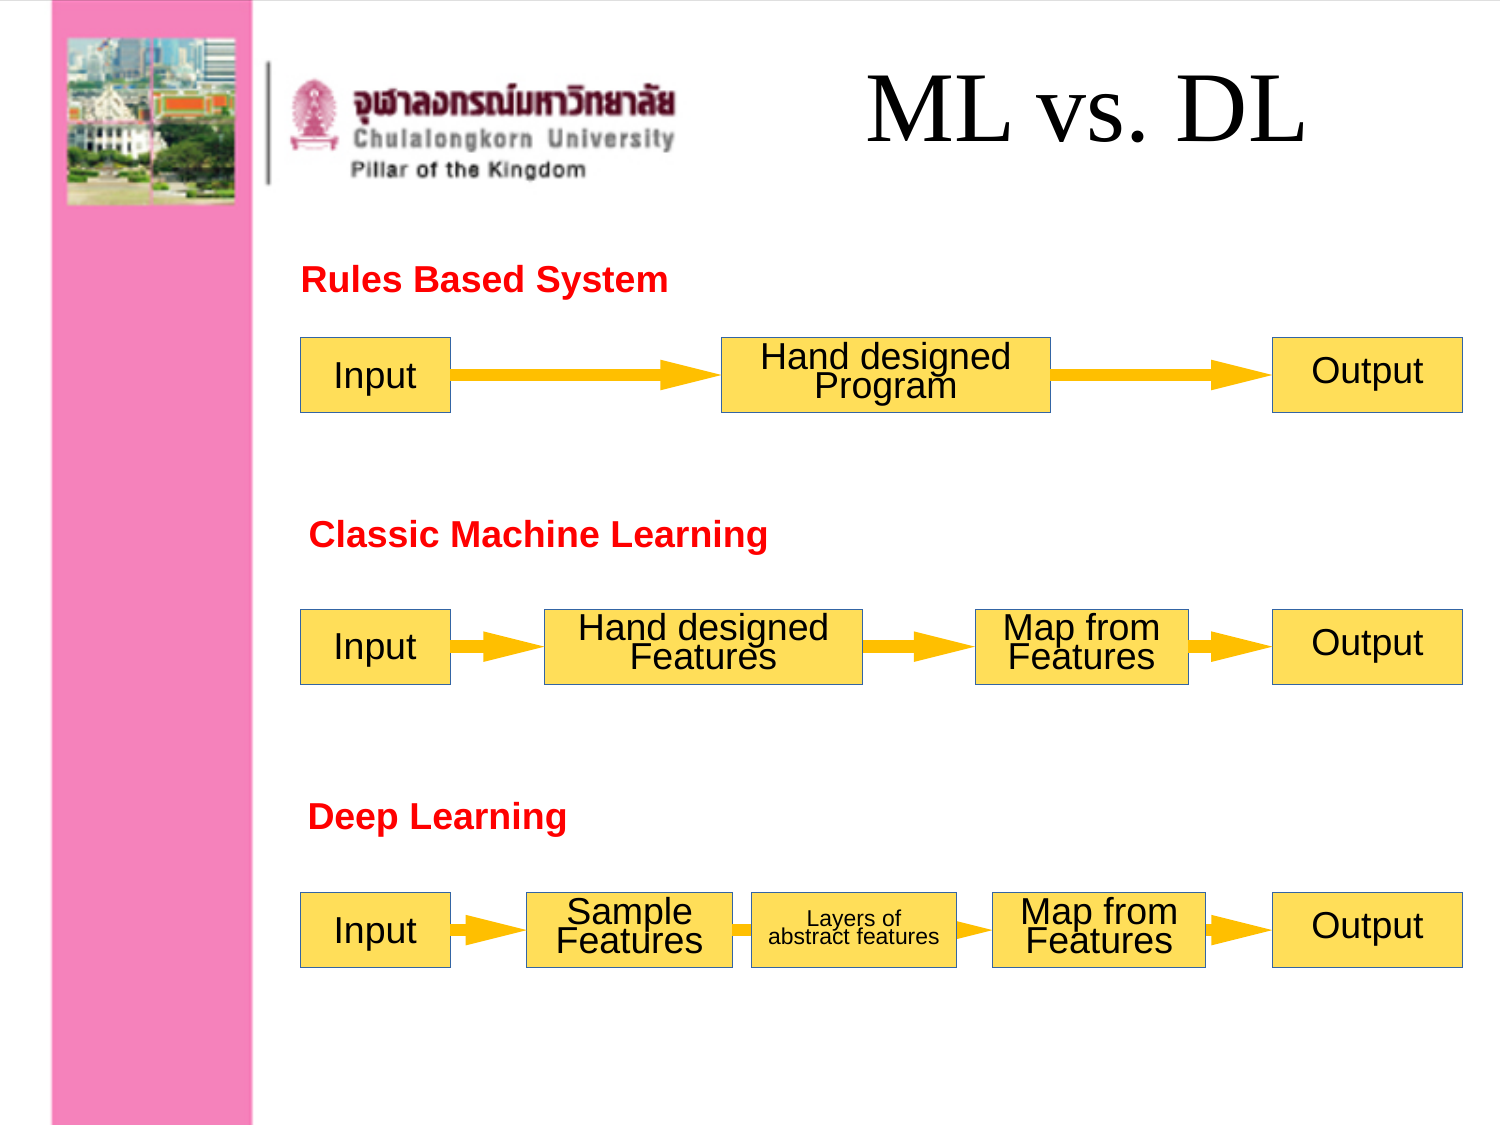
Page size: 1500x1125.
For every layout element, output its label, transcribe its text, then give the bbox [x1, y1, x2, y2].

text_box Input [300, 337, 451, 413]
text_box Output [1272, 892, 1463, 968]
text_box Hand designed Features [544, 609, 863, 685]
picture [0, 0, 1500, 1125]
title ML vs. DL [705, 18, 1471, 197]
text_box Deep Learning [292, 784, 583, 846]
text_box Input [300, 892, 451, 968]
text_box Map from Features [992, 892, 1206, 968]
text_box Rules Based System [285, 247, 684, 308]
text_box Layers of abstract features [751, 892, 957, 968]
text_box Output [1272, 337, 1463, 413]
text_box Output [1272, 609, 1463, 685]
text_box Sample Features [526, 892, 733, 968]
text_box Map from Features [975, 609, 1189, 685]
text_box Hand designed Program [721, 337, 1051, 413]
text_box Input [300, 609, 451, 685]
text_box Classic Machine Learning [293, 502, 785, 563]
